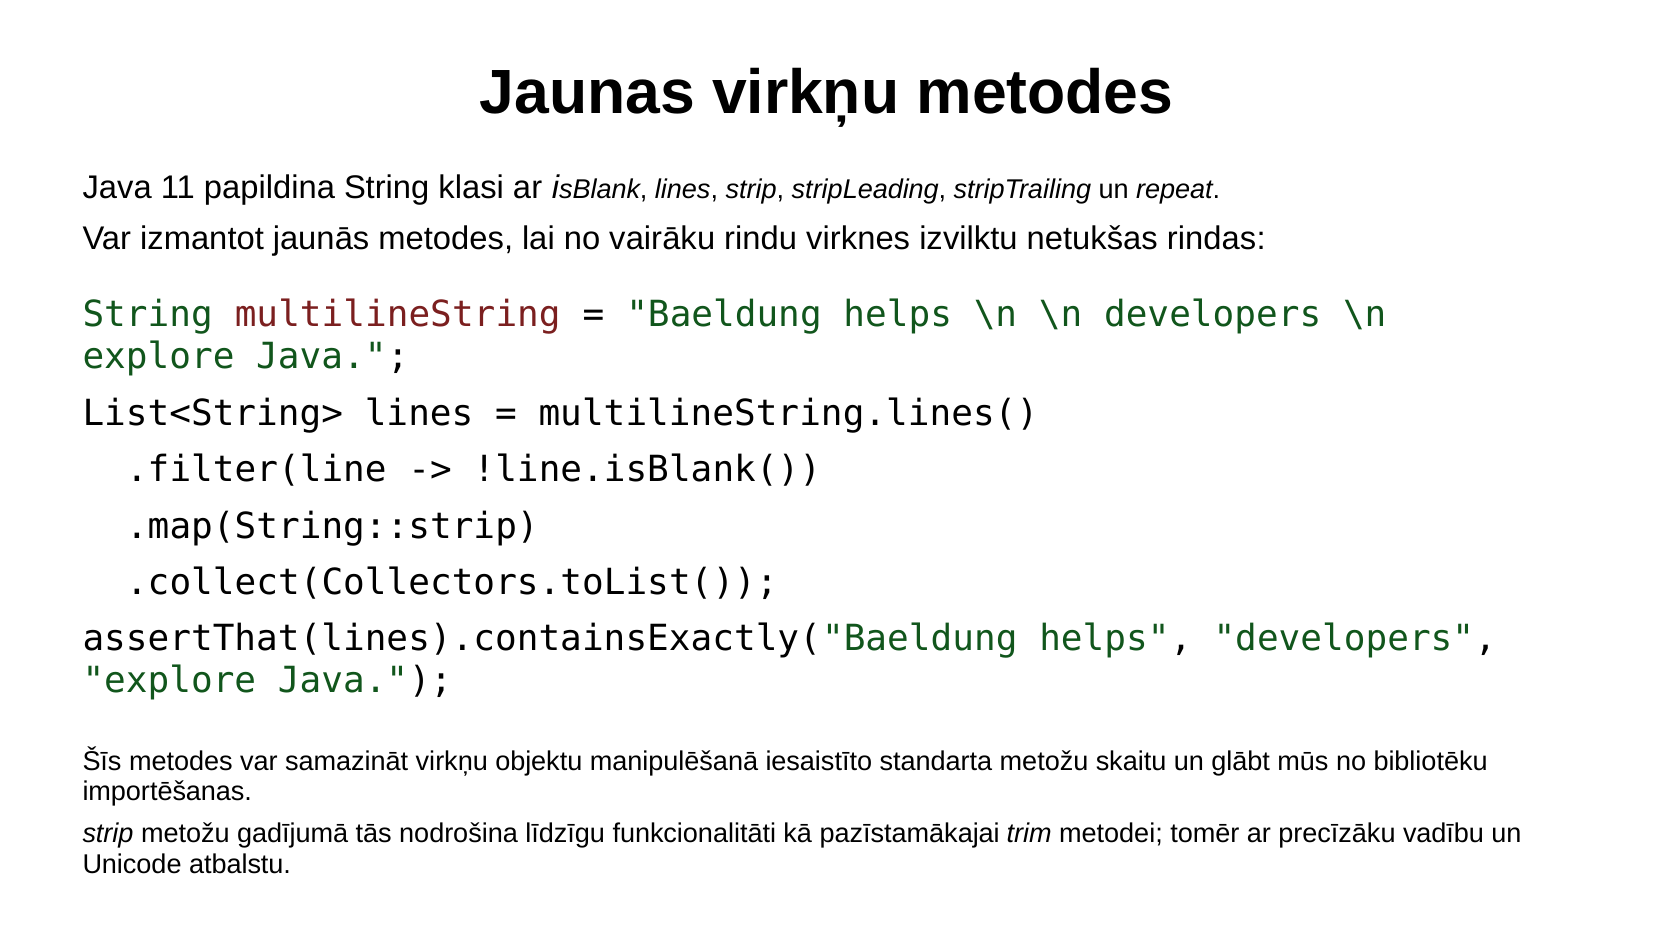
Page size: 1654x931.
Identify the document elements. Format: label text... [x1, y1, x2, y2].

list Java 11 papildina String klasi ar isBlank, lines, strip, stripLeading, stripTrailing un repeat. Var izmantot jaunās metodes, lai no vairāku rindu virknes izvilktu netukšas rindas: String multilineString = "Baeldung helps \n \n developers \n explore Java."; List<String> lines = multilineString.lines() .filter(line -> !line.isBlank()) .map(String::strip) .collect(Collectors.toList()); assertThat(lines).containsExactly("Baeldung helps", "developers", "explore Java."); Šīs metodes var samazināt virkņu objektu manipulēšanā iesaistīto standarta metožu skaitu un glābt mūs no bibliotēku importēšanas. strip metožu gadījumā tās nodrošina līdzīgu funkcionalitāti kā pazīstamākajai trim metodei; tomēr ar precīzāku vadību un Unicode atbalstu. [82, 168, 1538, 889]
title Jaunas virkņu metodes [82, 37, 1571, 147]
